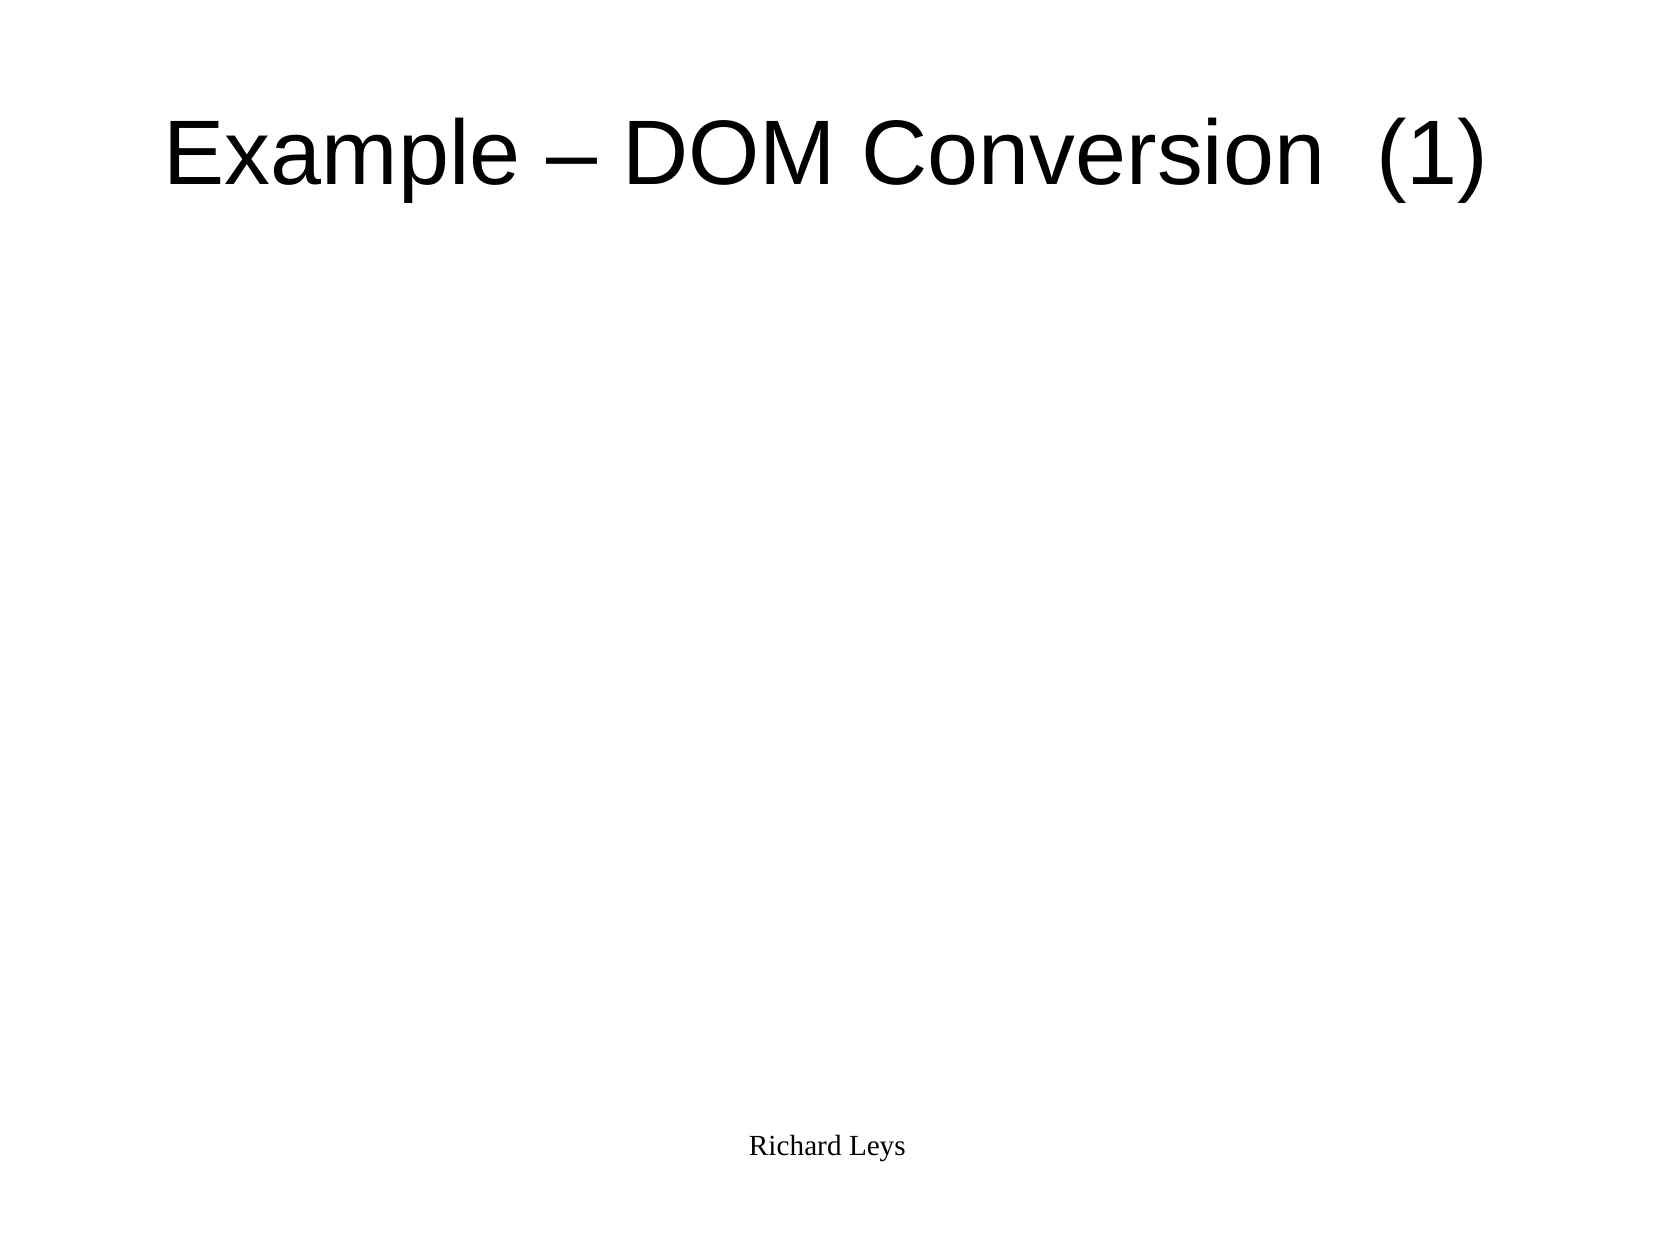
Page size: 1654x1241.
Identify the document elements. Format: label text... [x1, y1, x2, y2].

title Example – DOM Conversion (1) [82, 49, 1571, 257]
